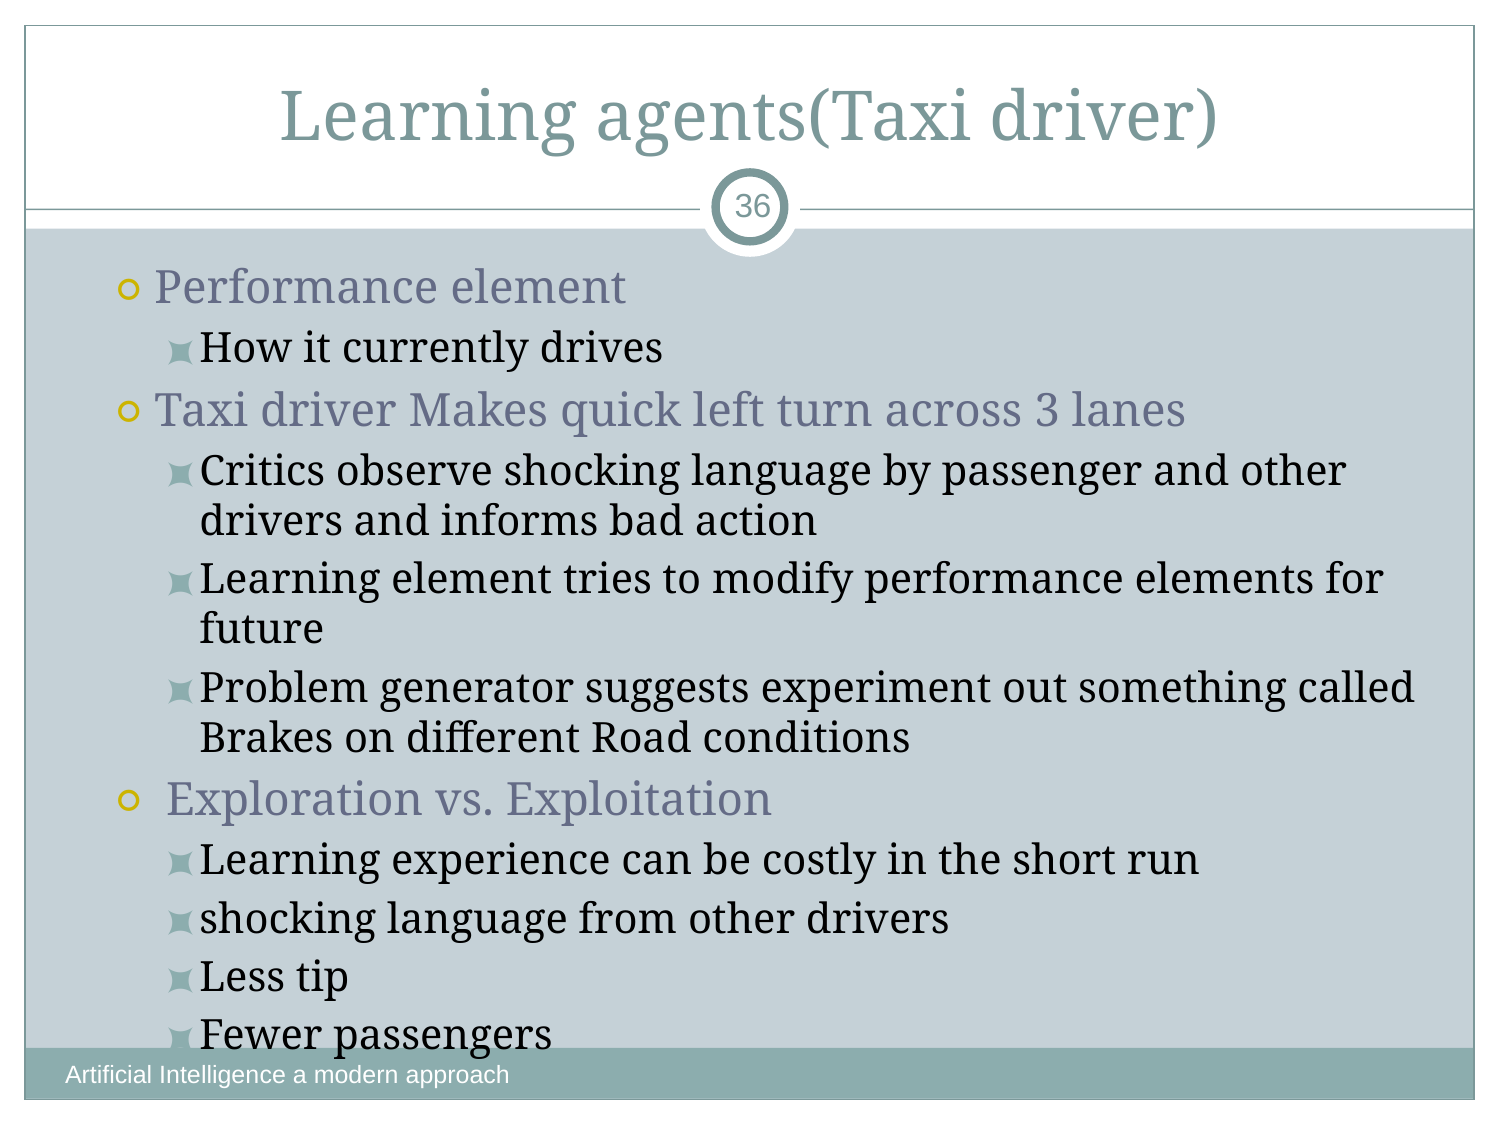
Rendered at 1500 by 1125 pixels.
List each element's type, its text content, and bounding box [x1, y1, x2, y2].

list Performance element How it currently drives Taxi driver Makes quick left turn across 3 lanes Critics observe shocking language by passenger and other drivers and informs bad action Learning element tries to modify performance elements for future Problem generator suggests experiment out something called Brakes on different Road conditions Exploration vs. Exploitation Learning experience can be costly in the short run shocking language from other drivers Less tip Fewer passengers [49, 250, 1445, 1038]
text_box <number> [715, 168, 791, 241]
title Learning agents(Taxi driver) [37, 37, 1463, 162]
text_box Artificial Intelligence a modern approach [49, 1051, 638, 1112]
